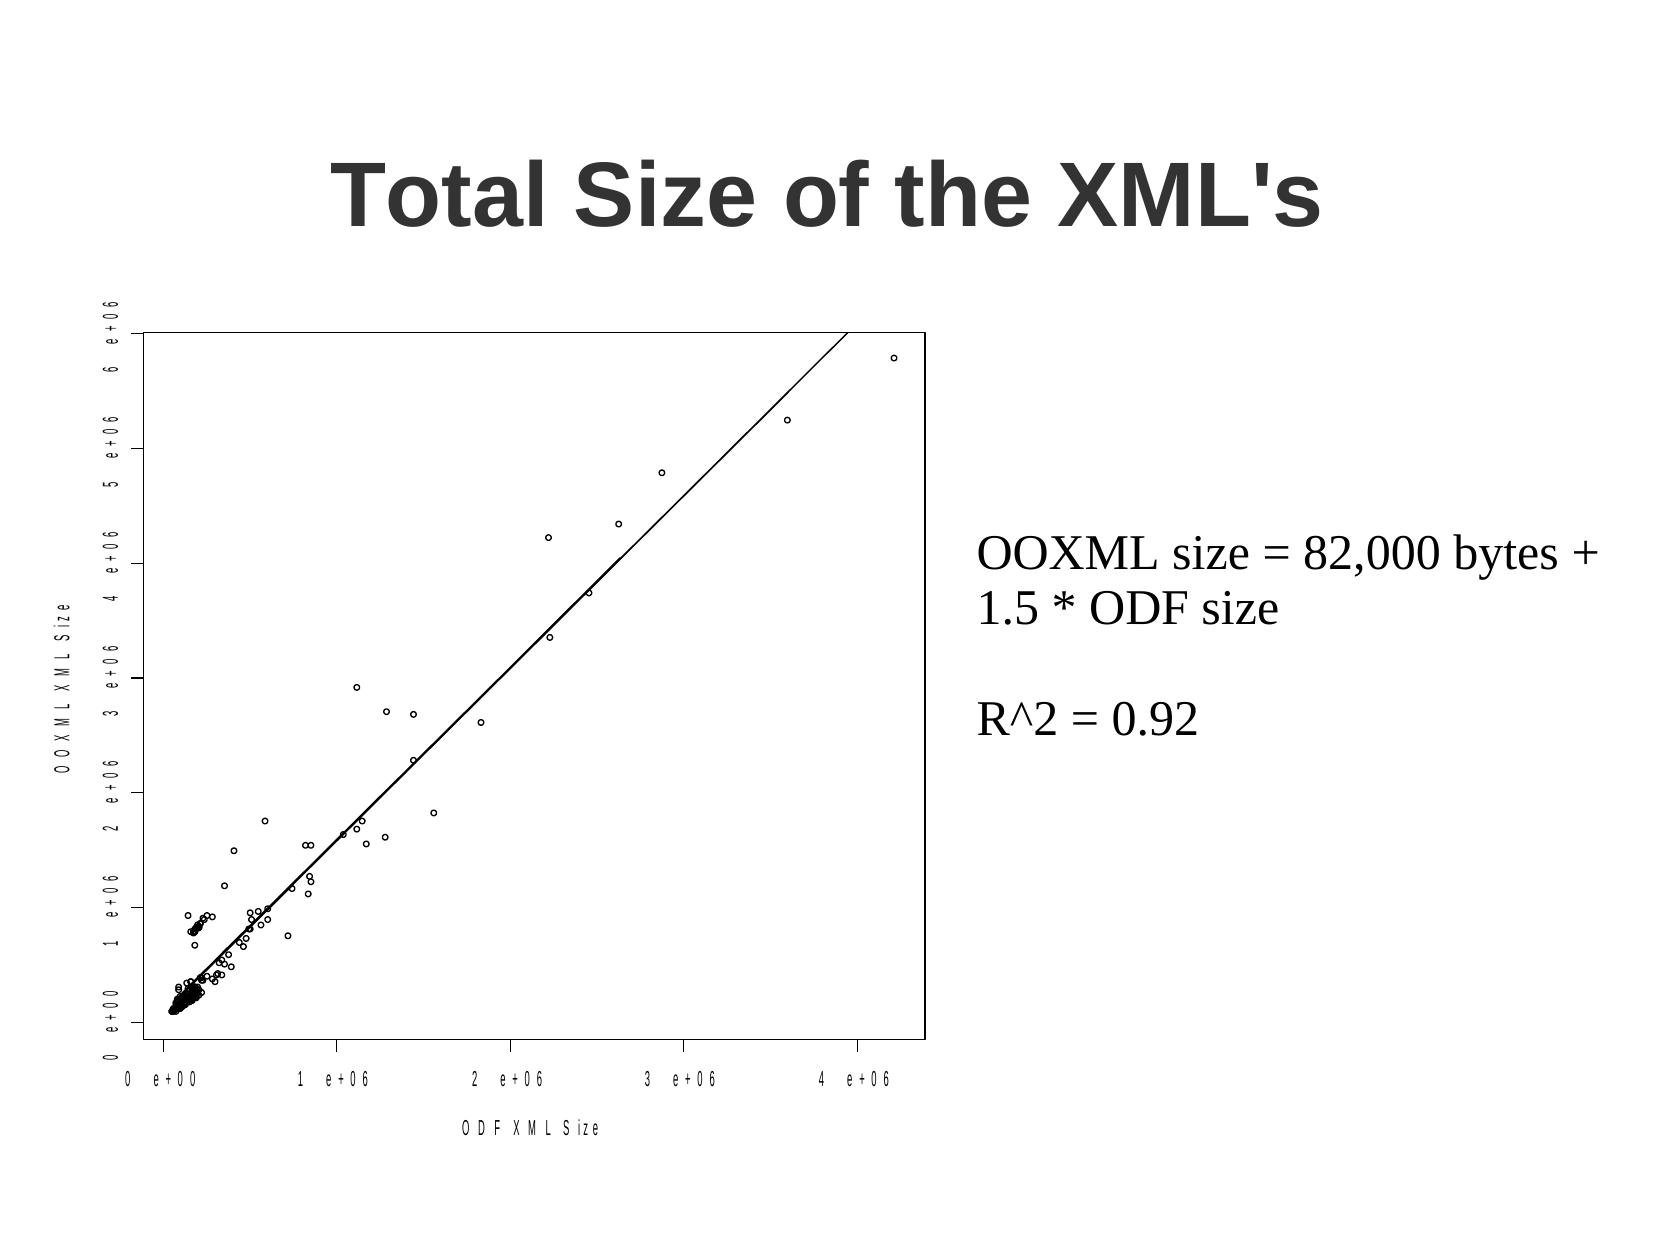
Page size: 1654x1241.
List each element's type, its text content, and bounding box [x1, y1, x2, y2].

title Total Size of the XML's [121, 91, 1534, 299]
text_box OOXML size = 82,000 bytes + 1.5 * ODF size R^2 = 0.92 [976, 525, 1613, 751]
picture [45, 233, 976, 1163]
